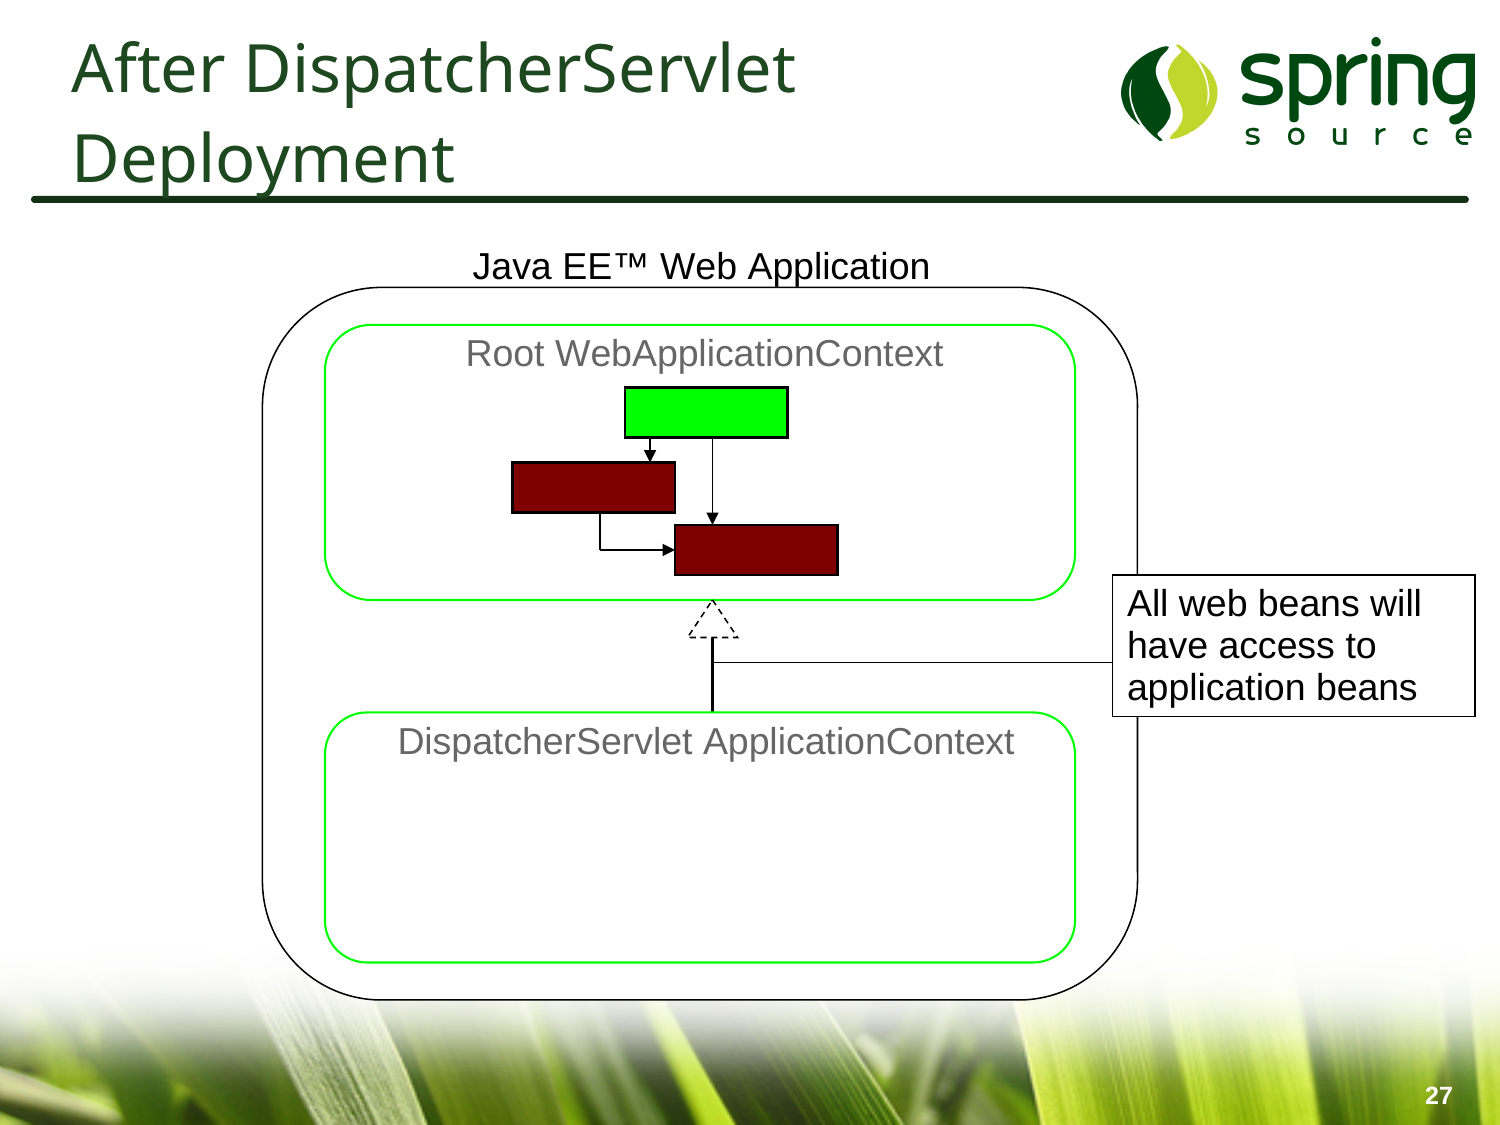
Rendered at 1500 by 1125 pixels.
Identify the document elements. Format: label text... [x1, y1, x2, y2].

text_box DispatcherServlet ApplicationContext [362, 712, 1051, 770]
text_box [262, 287, 1138, 1000]
title After DispatcherServlet Deployment [56, 13, 1089, 191]
picture [1121, 37, 1475, 145]
picture [0, 944, 1500, 1125]
text_box All web beans will have access to application beans [1112, 575, 1476, 717]
text_box Java EE™ Web Application [375, 237, 1029, 295]
text_box Root WebApplicationContext [450, 324, 959, 383]
